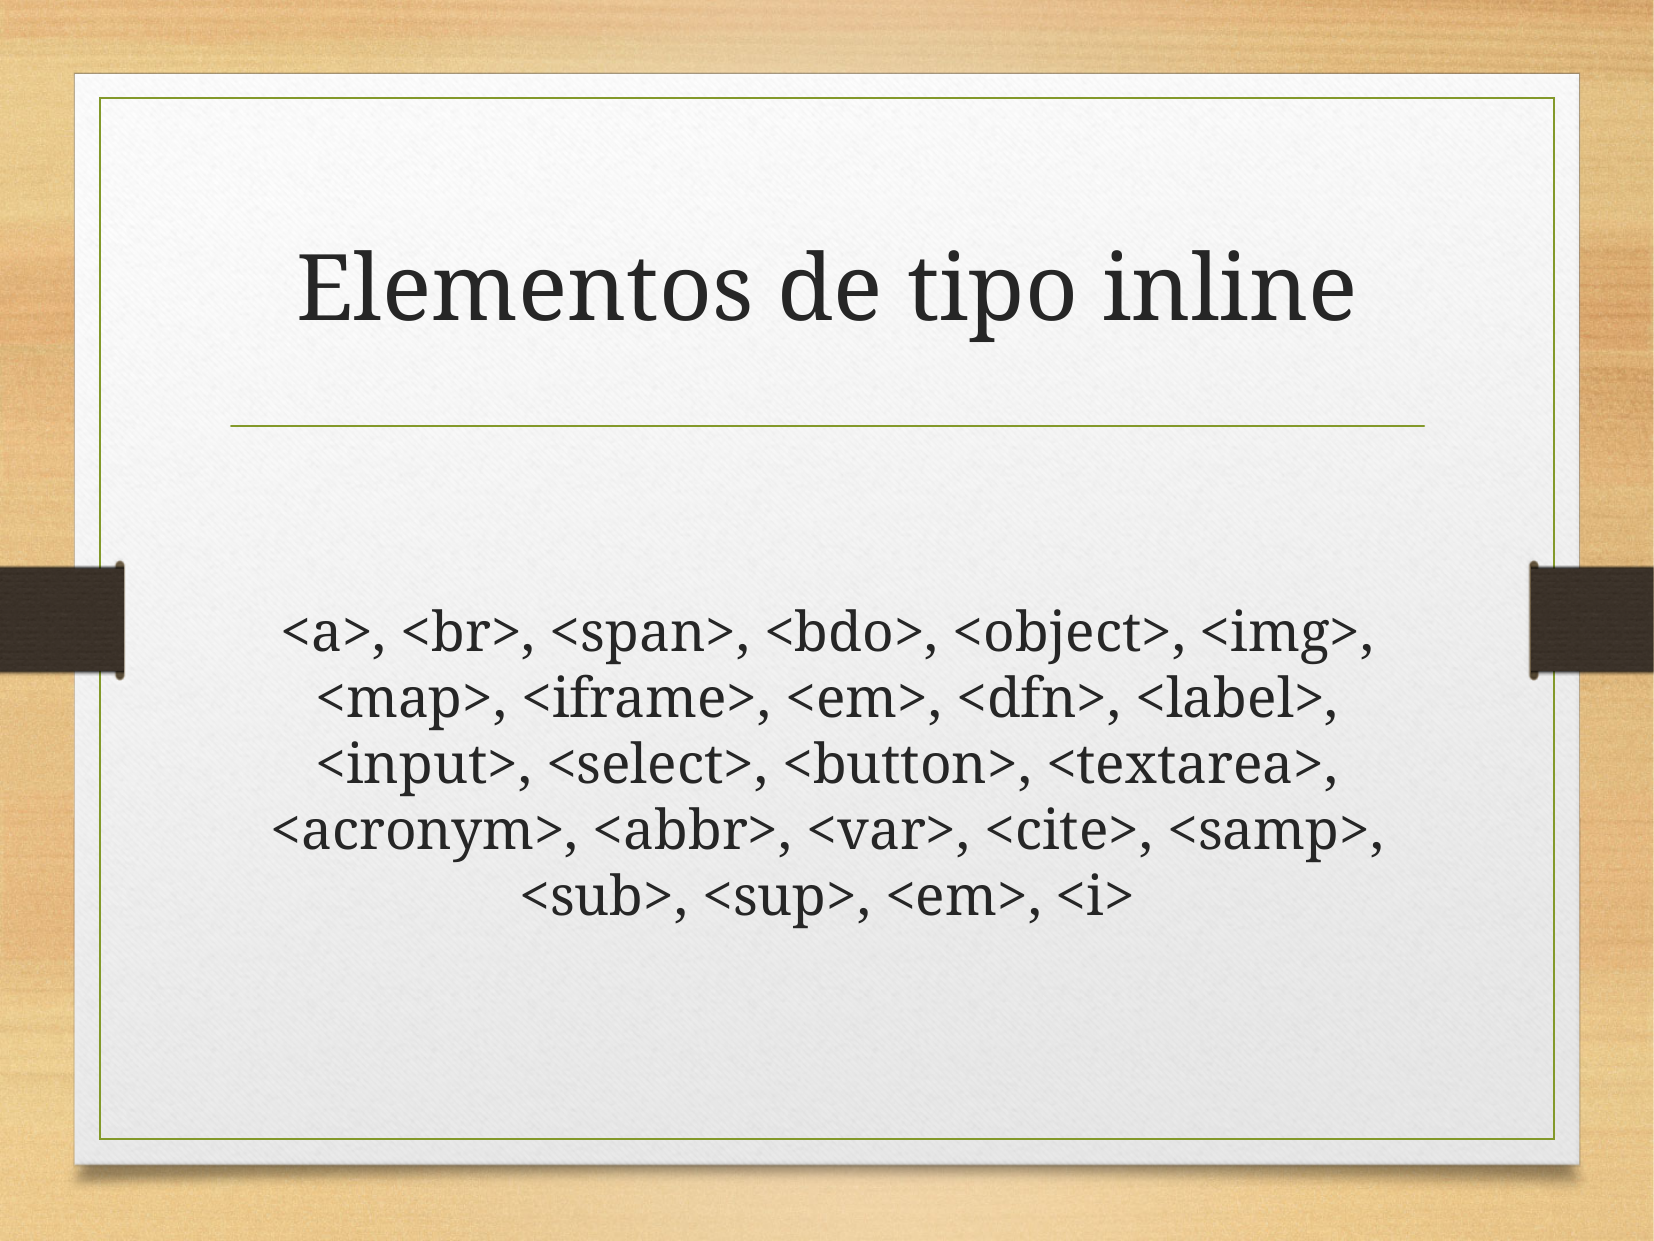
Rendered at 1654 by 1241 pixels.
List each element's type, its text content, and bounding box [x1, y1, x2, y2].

list <a>, <br>, <span>, <bdo>, <object>, <img>, <map>, <iframe>, <em>, <dfn>, <label>, <input>, <select>, <button>, <textarea>, <acronym>, <abbr>, <var>, <cite>, <samp>, <sub>, <sup>, <em>, <i> [212, 450, 1443, 1074]
title Elementos de tipo inline [212, 165, 1443, 402]
